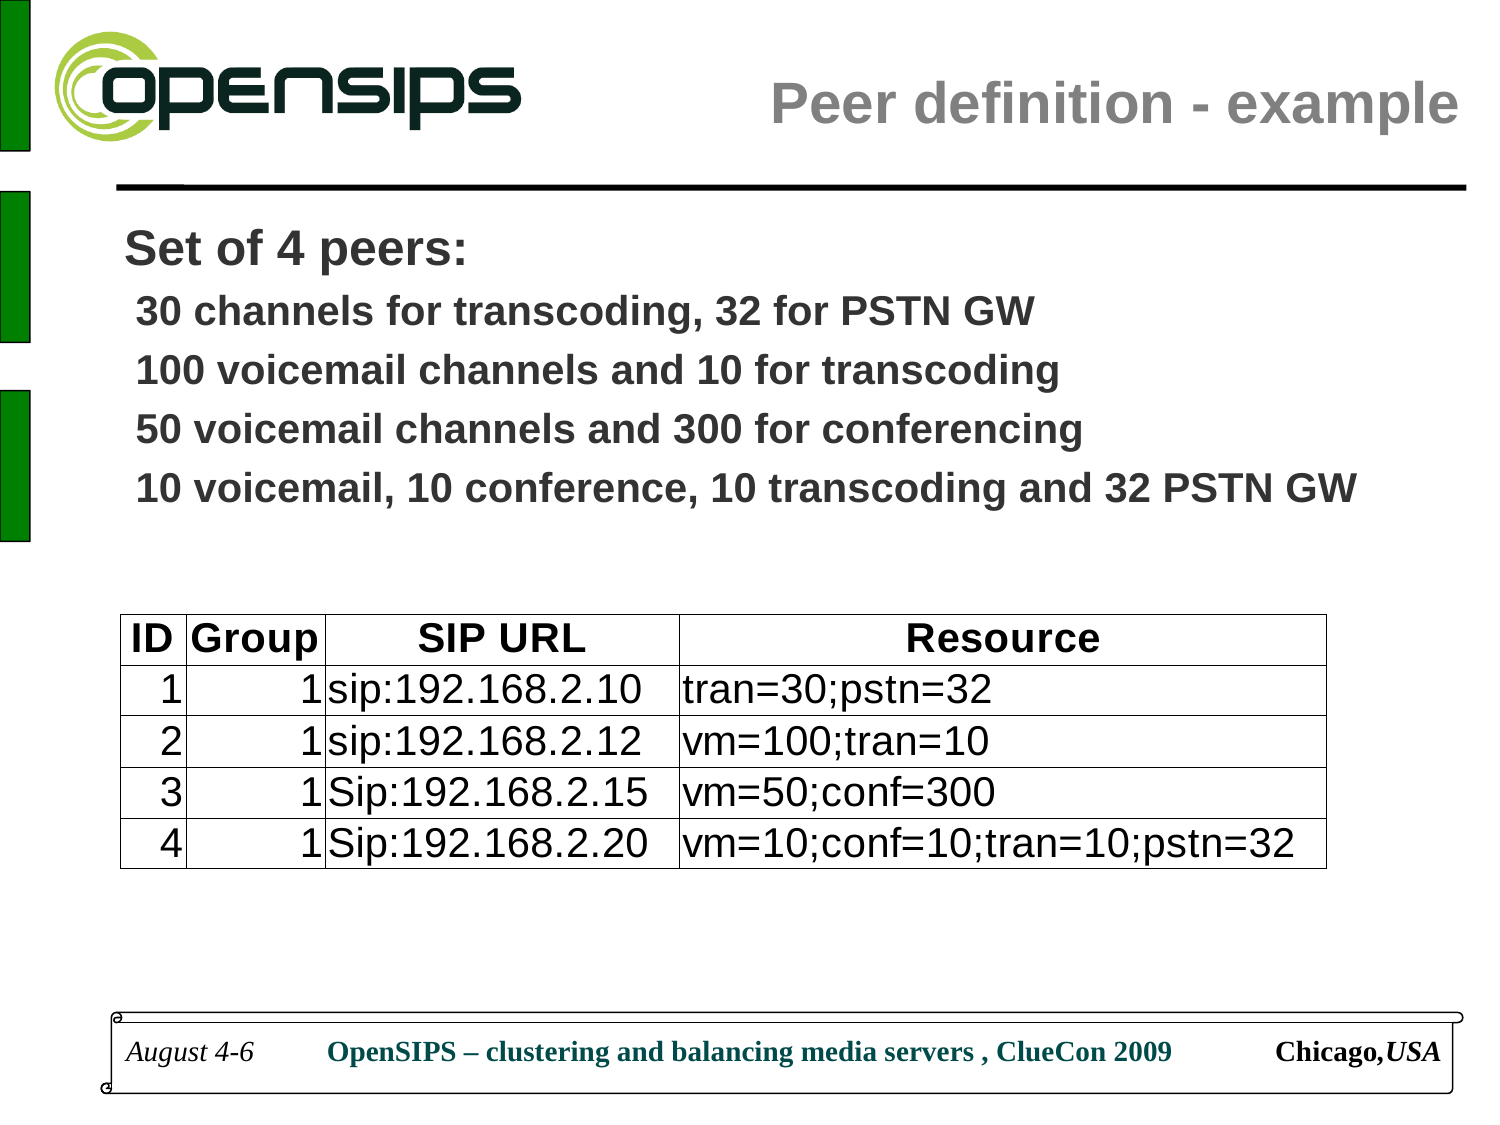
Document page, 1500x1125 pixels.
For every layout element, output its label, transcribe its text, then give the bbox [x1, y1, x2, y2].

list Set of 4 peers: 30 channels for transcoding, 32 for PSTN GW 100 voicemail channels and 10 for transcoding 50 voicemail channels and 300 for conferencing 10 voicemail, 10 conference, 10 transcoding and 32 PSTN GW [122, 219, 1434, 955]
title Peer definition - example [299, 44, 1462, 180]
chart [120, 613, 1329, 925]
picture [51, 27, 532, 148]
